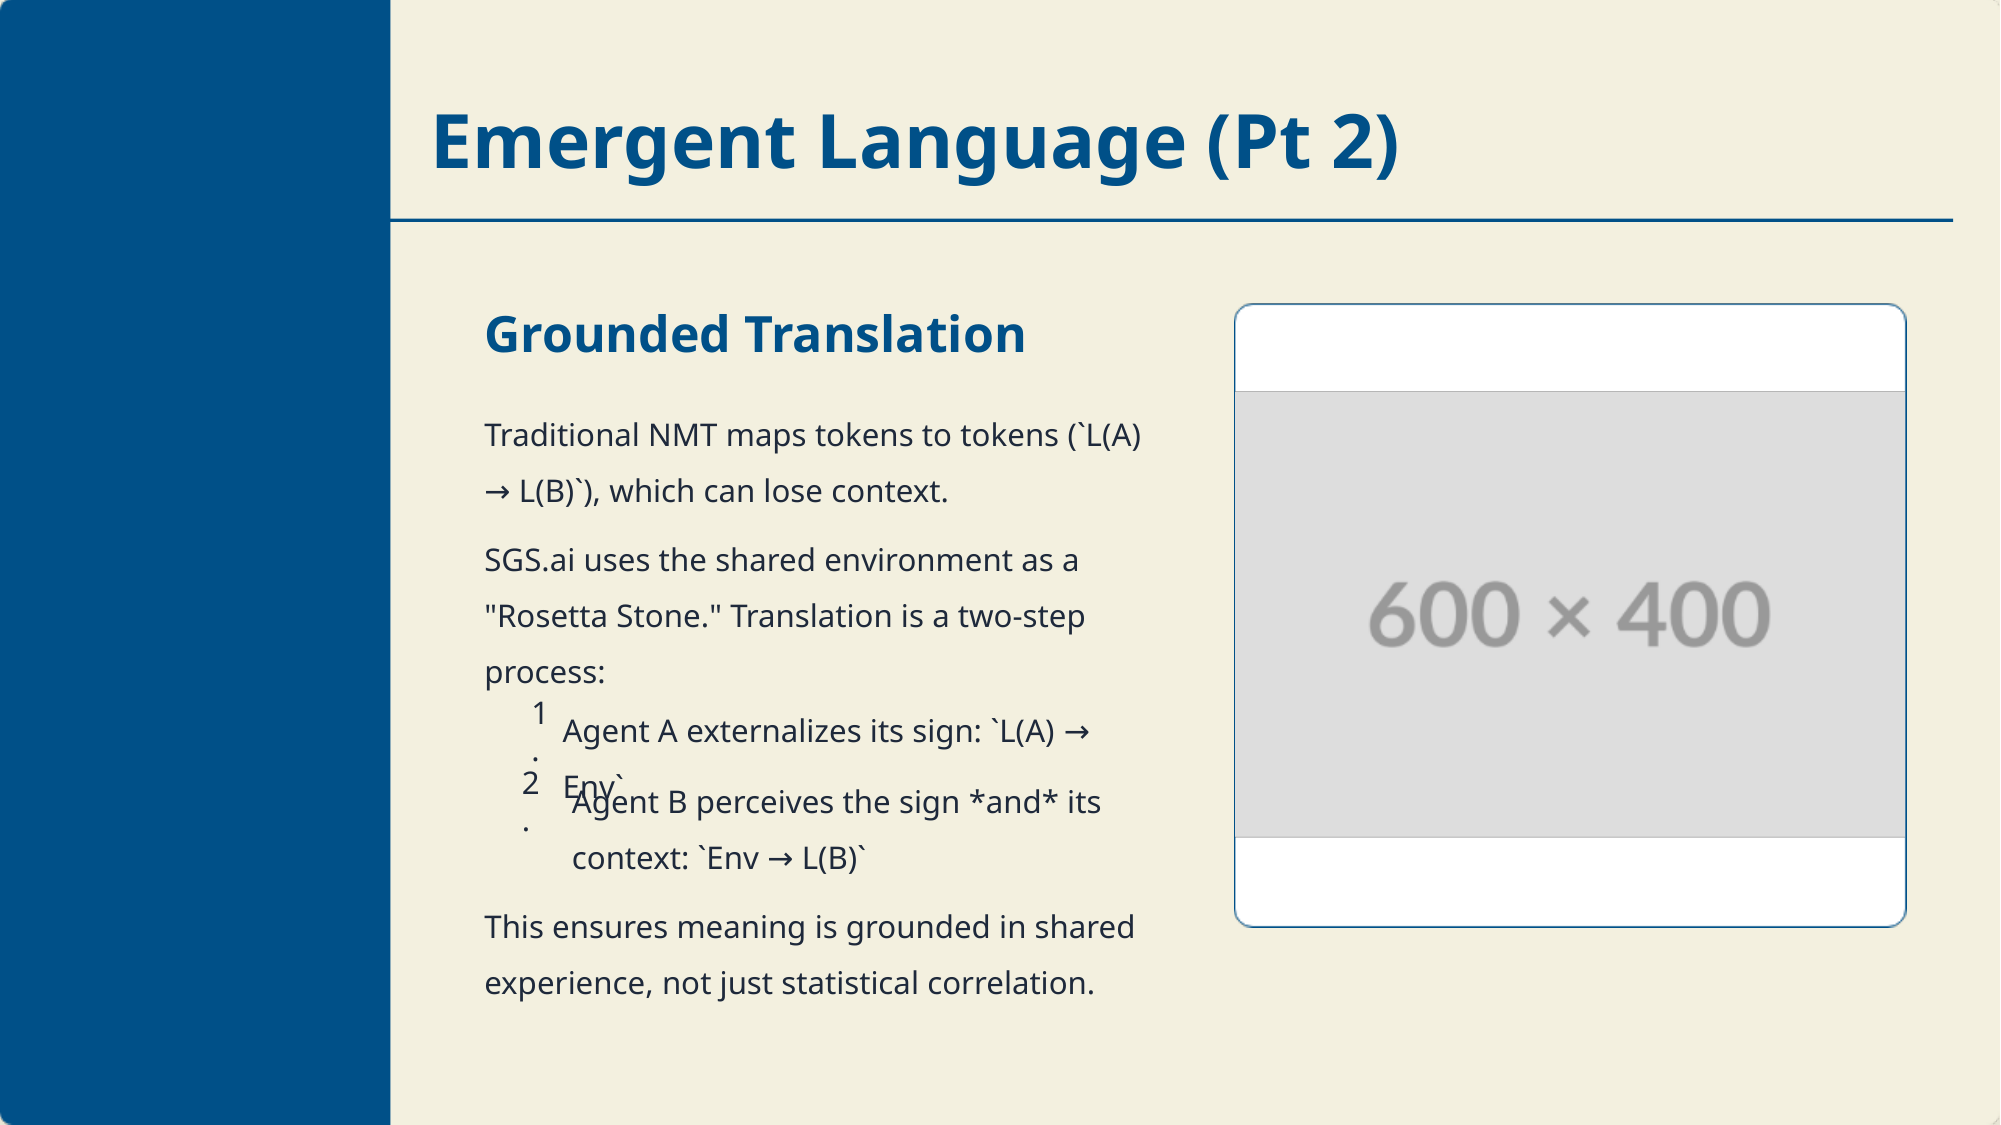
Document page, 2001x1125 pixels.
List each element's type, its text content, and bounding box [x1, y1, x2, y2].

picture [0, 0, 2000, 1125]
text_box [0, 218, 1954, 222]
text_box 1. [531, 692, 546, 763]
text_box 2. [521, 763, 546, 839]
text_box Emergent Language (Pt 2) [430, 93, 2000, 184]
text_box SGS.ai uses the shared environment as a "Rosetta Stone." Translation is a two-step process: [484, 521, 1157, 690]
text_box Agent B perceives the sign *and* its context: `Env → L(B)` [546, 763, 1157, 876]
text_box Grounded Translation [484, 302, 1190, 363]
text_box Agent A externalizes its sign: `L(A) → Env` [546, 692, 1157, 763]
text_box This ensures meaning is grounded in shared experience, not just statistical correlation. [484, 888, 1157, 1001]
text_box Traditional NMT maps tokens to tokens (`L(A) → L(B)`), which can lose context. [484, 396, 1157, 509]
